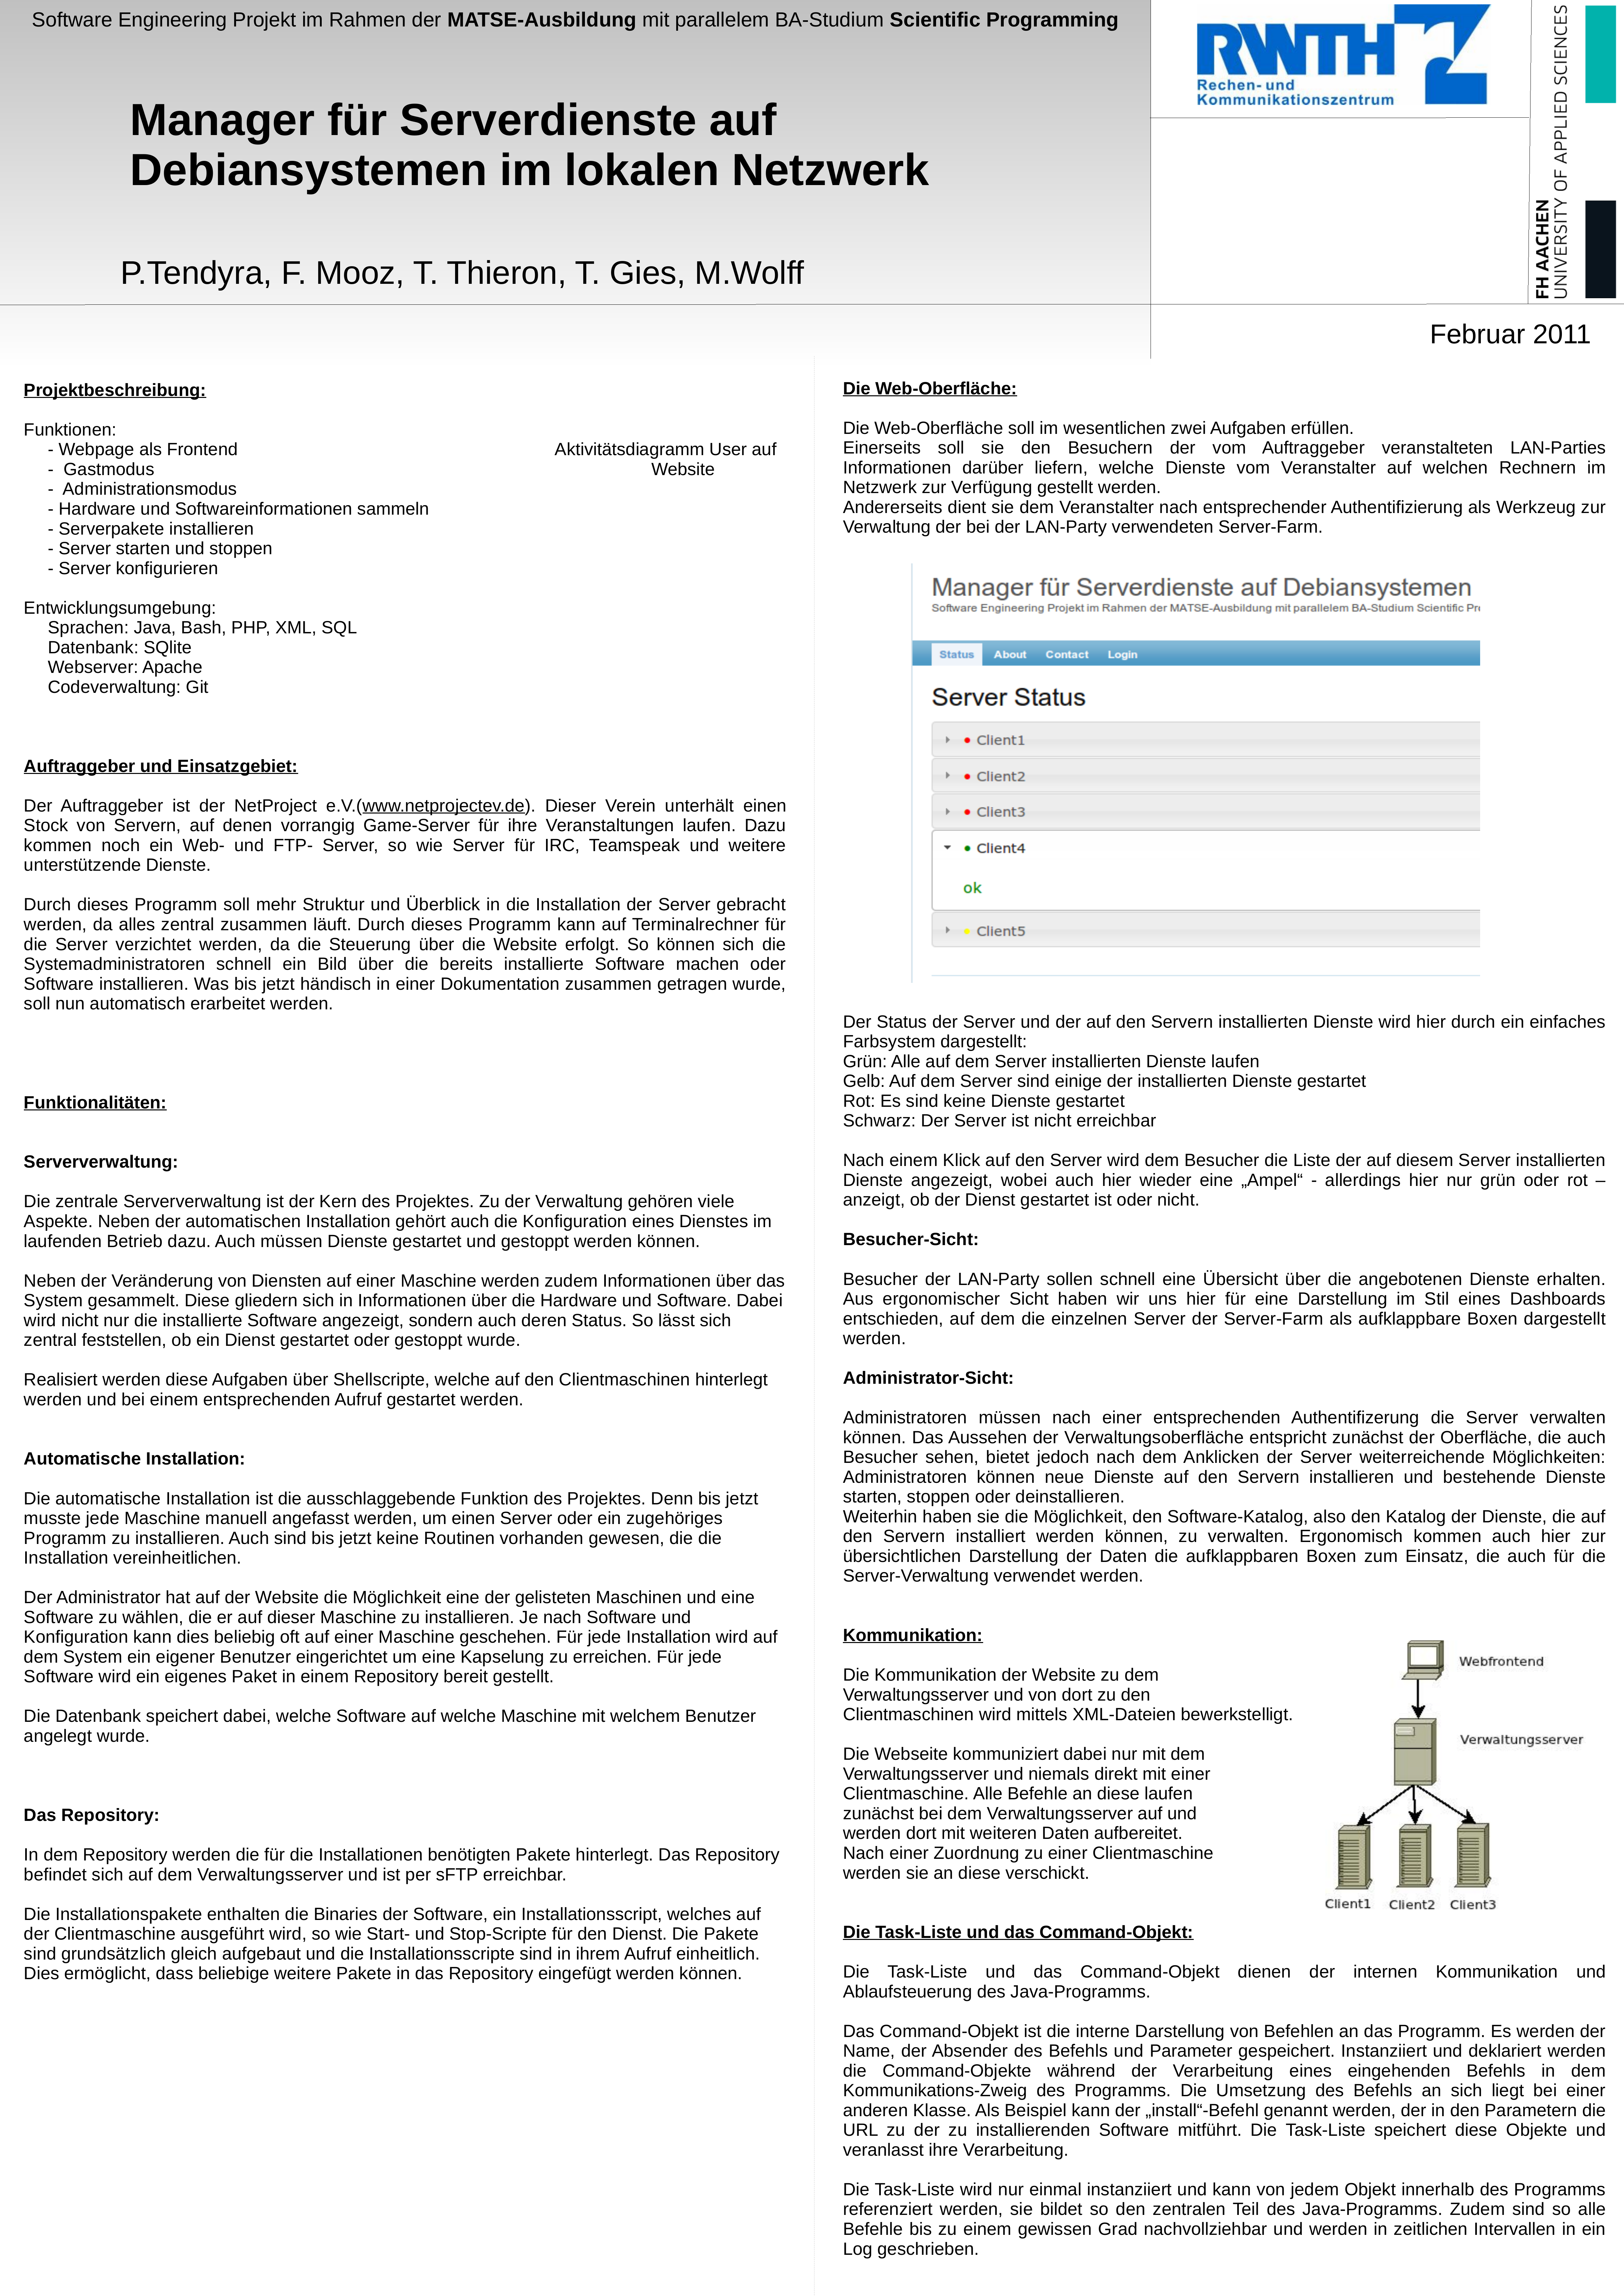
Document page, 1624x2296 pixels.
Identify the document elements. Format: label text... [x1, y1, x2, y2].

text_box [0, 0, 1151, 368]
picture [1525, 6, 1616, 298]
text_box P.Tendyra, F. Mooz, T. Thieron, T. Gies, M.Wolff [115, 252, 1076, 294]
text_box Februar 2011 [1425, 317, 1596, 366]
text_box Die Web-Oberfläche: Die Web-Oberfläche soll im wesentlichen zwei Aufgaben erfüllen. Einerseits soll sie den Besuchern der vom Auftraggeber veranstalteten LAN-Parties Informationen darüber liefern, welche Dienste vom Veranstalter auf welchen Rechnern im Netzwerk zur Verfügung gestellt werden. Andererseits dient sie dem Veranstalter nach entsprechender Authentifizierung als Werkzeug zur Verwaltung der bei der LAN-Party verwendeten Server-Farm. Der Status der Server und der auf den Servern installierten Dienste wird hier durch ein einfaches Farbsystem dargestellt: Grün: Alle auf dem Server installierten Dienste laufen Gelb: Auf dem Server sind einige der installierten Dienste gestartet Rot: Es sind keine Dienste gestartet Schwarz: Der Server ist nicht erreichbar Nach einem Klick auf den Server wird dem Besucher die Liste der auf diesem Server installierten Dienste angezeigt, wobei auch hier wieder eine „Ampel“ - allerdings hier nur grün oder rot – anzeigt, ob der Dienst gestartet ist oder nicht. Besucher-Sicht: Besucher der LAN-Party sollen schnell eine Übersicht über die angebotenen Dienste erhalten. Aus ergonomischer Sicht haben wir uns hier für eine Darstellung im Stil eines Dashboards entschieden, auf dem die einzelnen Server der Server-Farm als aufklappbare Boxen dargestellt werden. Administrator-Sicht: Administratoren müssen nach einer entsprechenden Authentifizerung die Server verwalten können. Das Aussehen der Verwaltungsoberfläche entspricht zunächst der Oberfläche, die auch Besucher sehen, bietet jedoch nach dem Anklicken der Server weiterreichende Möglichkeiten: Administratoren können neue Dienste auf den Servern installieren und bestehende Dienste starten, stoppen oder deinstallieren. Weiterhin haben sie die Möglichkeit, den Software-Katalog, also den Katalog der Dienste, die auf den Servern installiert werden können, zu verwalten. Ergonomisch kommen auch hier zur übersichtlichen Darstellung der Daten die aufklappbaren Boxen zum Einsatz, die auch für die Server-Verwaltung verwendet werden. Kommunikation: Die Kommunikation der Website zu dem Verwaltungsserver und von dort zu den Clientmaschinen wird mittels XML-Dateien bewerkstelligt. Die Webseite kommuniziert dabei nur mit dem Verwaltungsserver und niemals direkt mit einer Clientmaschine. Alle Befehle an diese laufen zunächst bei dem Verwaltungsserver auf und werden dort mit weiteren Daten aufbereitet. Nach einer Zuordnung zu einer Clientmaschine werden sie an diese verschickt. Die Task-Liste und das Command-Objekt: Die Task-Liste und das Command-Objekt dienen der internen Kommunikation und Ablaufsteuerung des Java-Programms. Das Command-Objekt ist die interne Darstellung von Befehlen an das Programm. Es werden der Name, der Absender des Befehls und Parameter gespeichert. Instanziiert und deklariert werden die Command-Objekte während der Verarbeitung eines eingehenden Befehls in dem Kommunikations-Zweig des Programms. Die Umsetzung des Befehls an sich liegt bei einer anderen Klasse. Als Beispiel kann der „install“-Befehl genannt werden, der in den Parametern die URL zu der zu installierenden Software mitführt. Die Task-Liste speichert diese Objekte und veranlasst ihre Verarbeitung. Die Task-Liste wird nur einmal instanziiert und kann von jedem Objekt innerhalb des Programms referenziert werden, sie bildet so den zentralen Teil des Java-Programms. Zudem sind so alle Befehle bis zu einem gewissen Grad nachvollziehbar und werden in zeitlichen Intervallen in ein Log geschrieben. [838, 376, 1612, 2261]
picture [911, 563, 1480, 983]
text_box Software Engineering Projekt im Rahmen der MATSE-Ausbildung mit parallelem BA-Studium Scientific Programming [27, 6, 1124, 34]
text_box Manager für Serverdienste auf Debiansystemen im lokalen Netzwerk [125, 92, 1085, 197]
text_box Projektbeschreibung: Funktionen: - Webpage als Frontend Aktivitätsdiagramm User auf - Gastmodus Website - Administrationsmodus - Hardware und Softwareinformationen sammeln - Serverpakete installieren - Server starten und stoppen - Server konfigurieren Entwicklungsumgebung: Sprachen: Java, Bash, PHP, XML, SQL Datenbank: SQlite Webserver: Apache Codeverwaltung: Git Auftraggeber und Einsatzgebiet: Der Auftraggeber ist der NetProject e.V.(www.netprojectev.de). Dieser Verein unterhält einen Stock von Servern, auf denen vorrangig Game-Server für ihre Veranstaltungen laufen. Dazu kommen noch ein Web- und FTP- Server, so wie Server für IRC, Teamspeak und weitere unterstützende Dienste. Durch dieses Programm soll mehr Struktur und Überblick in die Installation der Server gebracht werden, da alles zentral zusammen läuft. Durch dieses Programm kann auf Terminalrechner für die Server verzichtet werden, da die Steuerung über die Website erfolgt. So können sich die Systemadministratoren schnell ein Bild über die bereits installierte Software machen oder Software installieren. Was bis jetzt händisch in einer Dokumentation zusammen getragen wurde, soll nun automatisch erarbeitet werden. Funktionalitäten: Serververwaltung: Die zentrale Serververwaltung ist der Kern des Projektes. Zu der Verwaltung gehören viele Aspekte. Neben der automatischen Installation gehört auch die Konfiguration eines Dienstes im laufenden Betrieb dazu. Auch müssen Dienste gestartet und gestoppt werden können. Neben der Veränderung von Diensten auf einer Maschine werden zudem Informationen über das System gesammelt. Diese gliedern sich in Informationen über die Hardware und Software. Dabei wird nicht nur die installierte Software angezeigt, sondern auch deren Status. So lässt sich zentral feststellen, ob ein Dienst gestartet oder gestoppt wurde. Realisiert werden diese Aufgaben über Shellscripte, welche auf den Clientmaschinen hinterlegt werden und bei einem entsprechenden Aufruf gestartet werden. Automatische Installation: Die automatische Installation ist die ausschlaggebende Funktion des Projektes. Denn bis jetzt musste jede Maschine manuell angefasst werden, um einen Server oder ein zugehöriges Programm zu installieren. Auch sind bis jetzt keine Routinen vorhanden gewesen, die die Installation vereinheitlichen. Der Administrator hat auf der Website die Möglichkeit eine der gelisteten Maschinen und eine Software zu wählen, die er auf dieser Maschine zu installieren. Je nach Software und Konfiguration kann dies beliebig oft auf einer Maschine geschehen. Für jede Installation wird auf dem System ein eigener Benutzer eingerichtet um eine Kapselung zu erreichen. Für jede Software wird ein eigenes Paket in einem Repository bereit gestellt. Die Datenbank speichert dabei, welche Software auf welche Maschine mit welchem Benutzer angelegt wurde. Das Repository: In dem Repository werden die für die Installationen benötigten Pakete hinterlegt. Das Repository befindet sich auf dem Verwaltungsserver und ist per sFTP erreichbar. Die Installationspakete enthalten die Binaries der Software, ein Installationsscript, welches auf der Clientmaschine ausgeführt wird, so wie Start- und Stop-Scripte für den Dienst. Die Pakete sind grundsätzlich gleich aufgebaut und die Installationsscripte sind in ihrem Aufruf einheitlich. Dies ermöglicht, dass beliebige weitere Pakete in das Repository eingefügt werden können. [19, 377, 793, 1986]
picture [1197, 4, 1491, 105]
